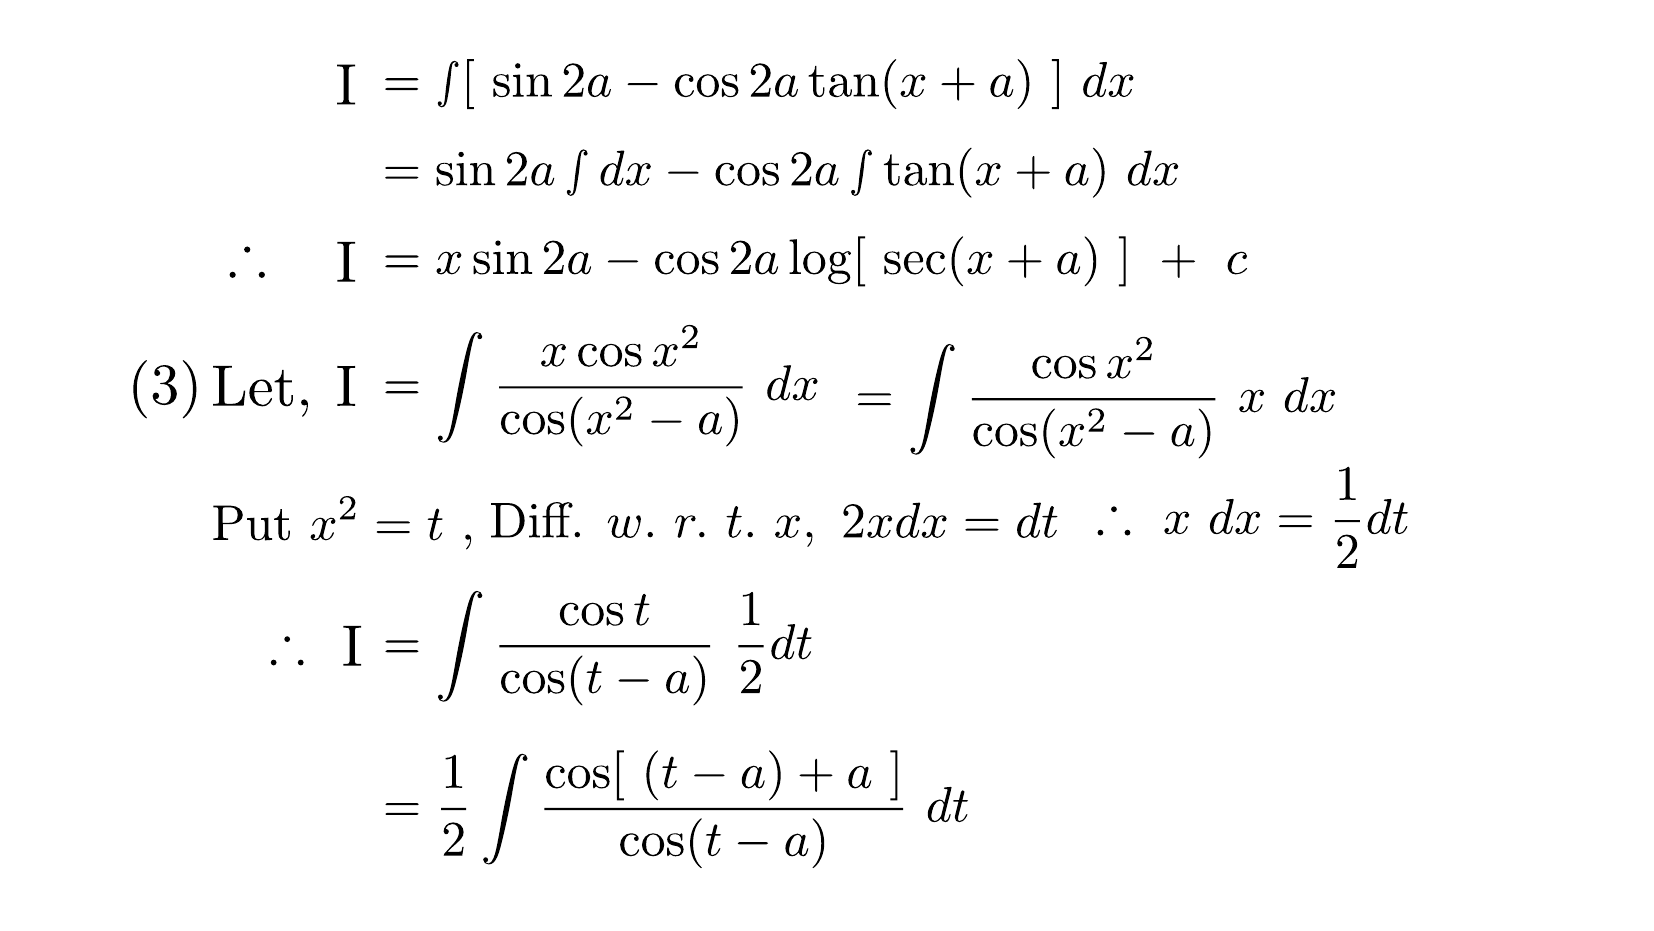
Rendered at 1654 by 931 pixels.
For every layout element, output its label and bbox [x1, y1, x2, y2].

text_box [384, 147, 1179, 198]
text_box [213, 496, 472, 550]
text_box [1164, 466, 1409, 568]
text_box [385, 750, 969, 869]
text_box [229, 246, 265, 278]
text_box [857, 336, 1336, 459]
text_box [385, 590, 812, 706]
text_box [385, 324, 818, 447]
text_box [384, 236, 1248, 287]
title [47, 37, 1607, 886]
text_box [491, 502, 1058, 547]
text_box [270, 636, 304, 666]
text_box [213, 365, 308, 417]
text_box [384, 59, 1134, 110]
text_box [1097, 506, 1131, 536]
text_box [337, 64, 356, 105]
text_box [130, 360, 197, 419]
text_box [343, 625, 362, 666]
text_box [337, 241, 356, 282]
text_box [337, 365, 356, 406]
